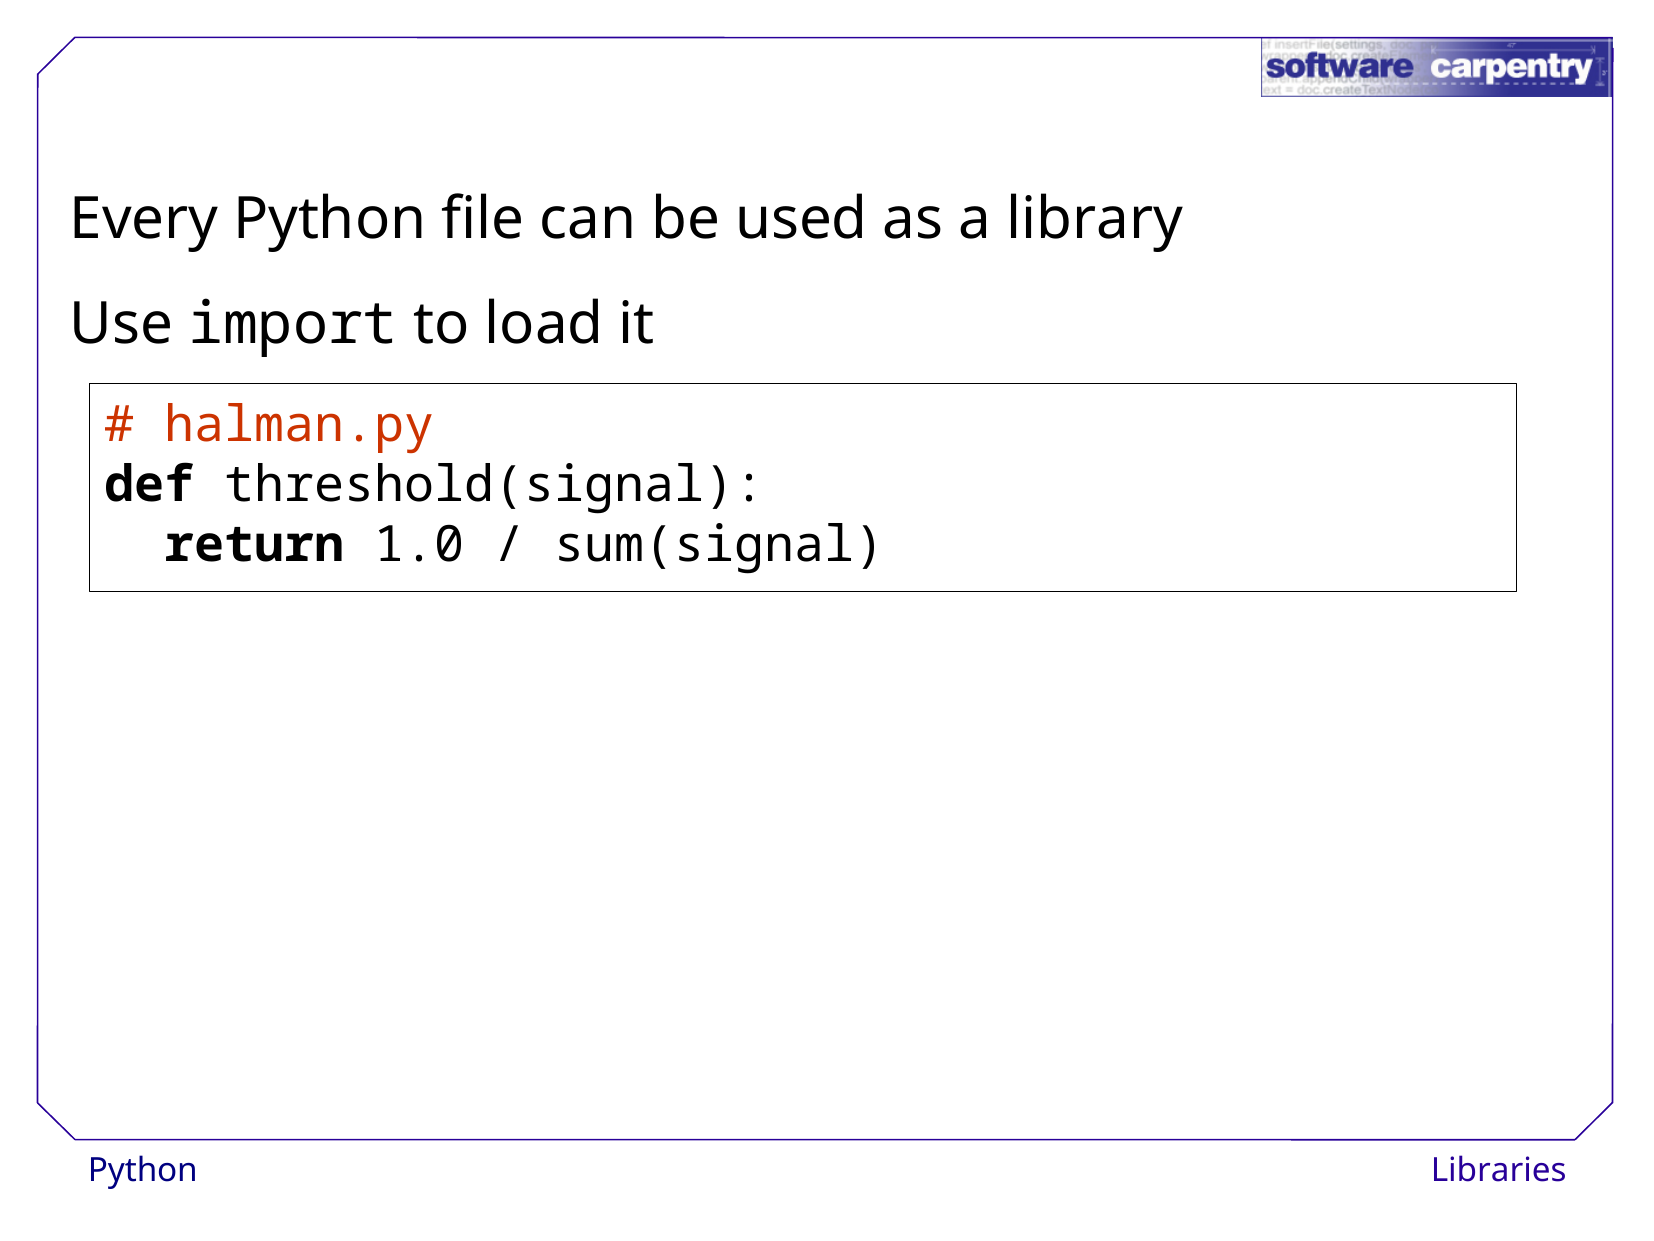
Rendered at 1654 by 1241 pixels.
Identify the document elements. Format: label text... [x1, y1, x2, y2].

picture [1261, 39, 1613, 97]
text_box Every Python file can be used as a library Use import to load it [54, 137, 1349, 364]
text_box # halman.py def threshold(signal): return 1.0 / sum(signal) [89, 383, 1517, 592]
